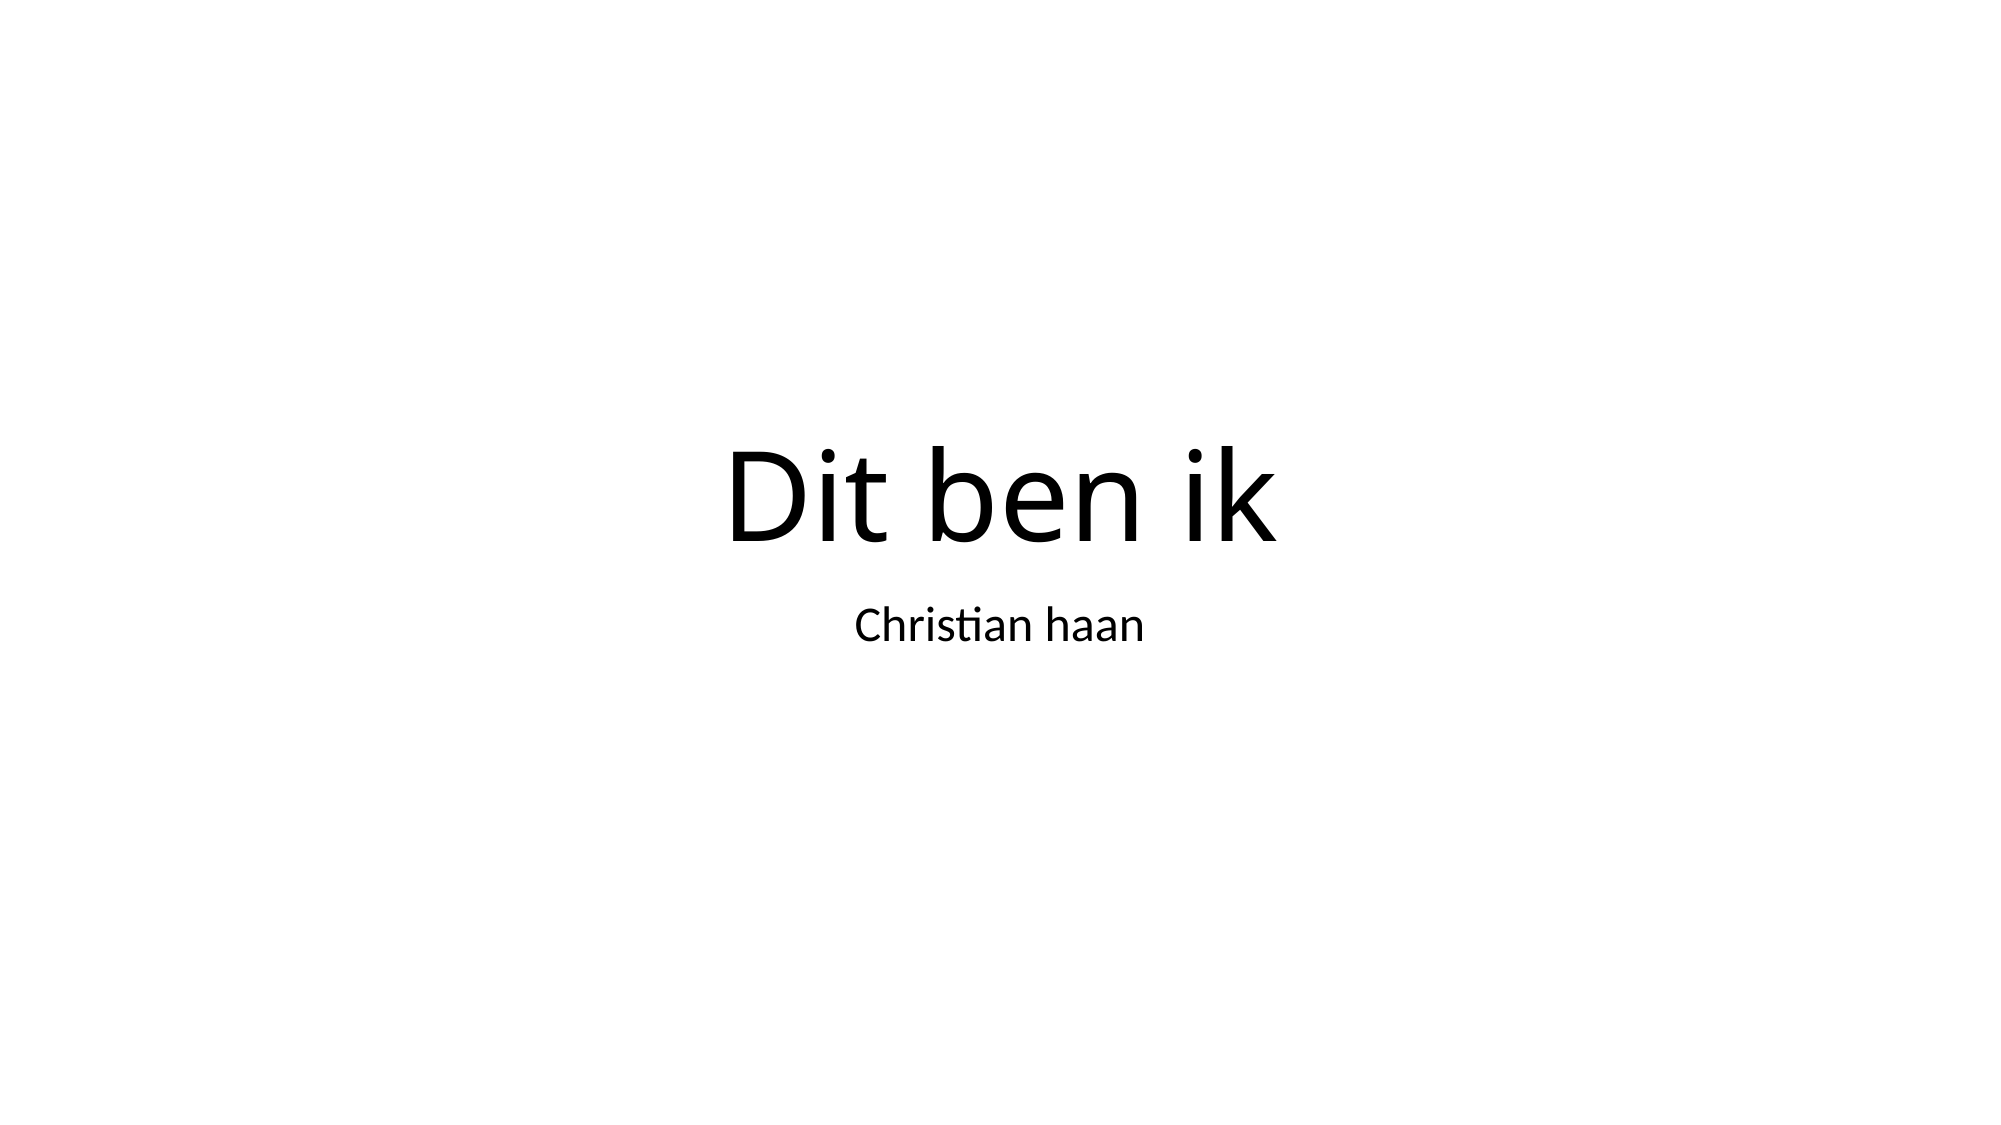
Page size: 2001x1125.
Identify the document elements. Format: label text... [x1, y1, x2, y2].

title Dit ben ik [249, 184, 1750, 576]
subtitle Christian haan [249, 590, 1750, 863]
